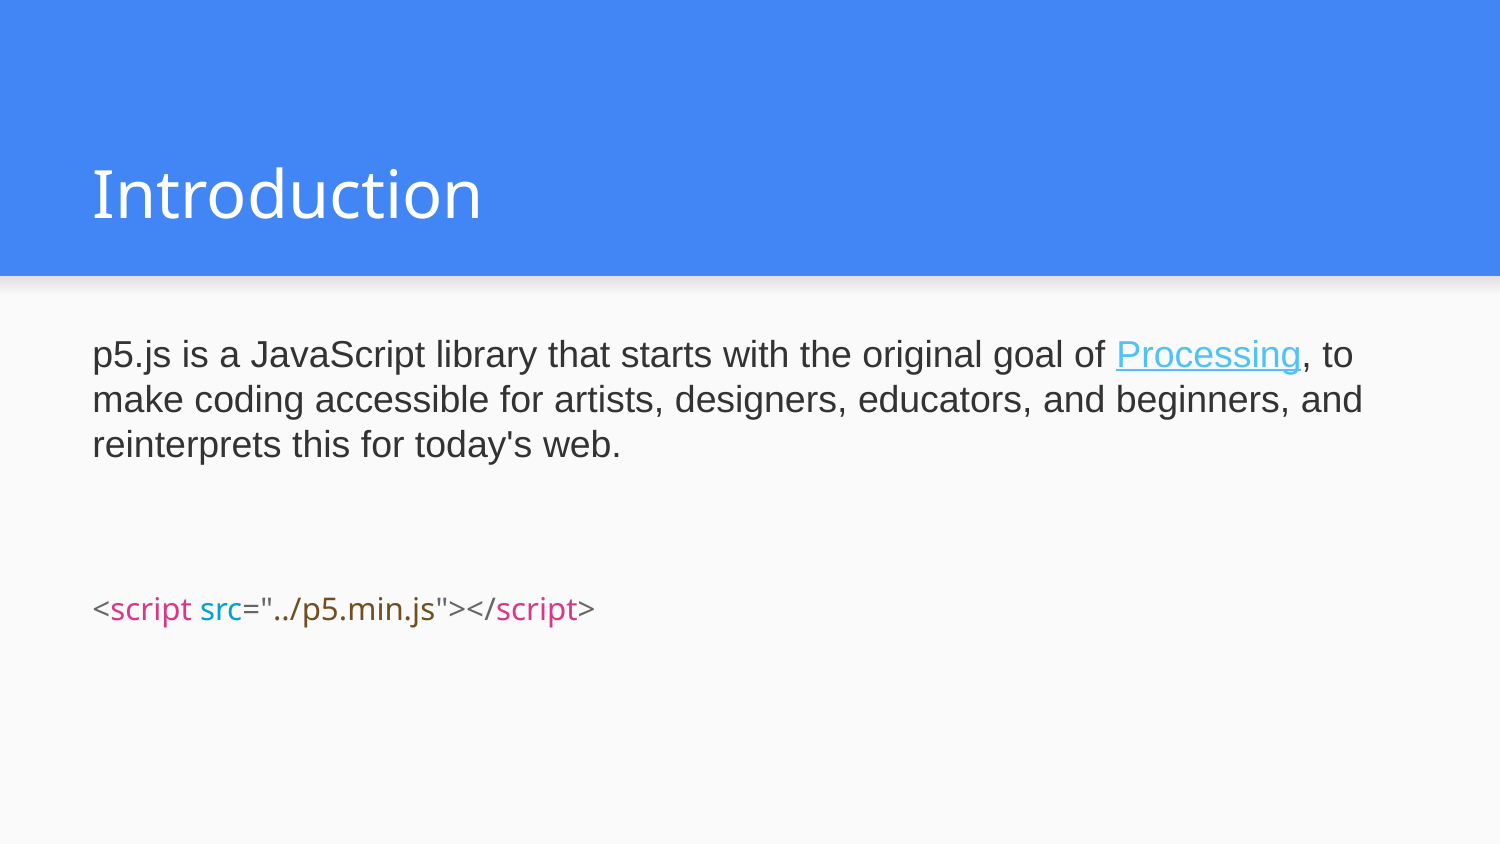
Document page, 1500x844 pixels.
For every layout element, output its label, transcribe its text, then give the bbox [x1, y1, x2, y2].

title Introduction [77, 121, 1427, 248]
list p5.js is a JavaScript library that starts with the original goal of Processing, to make coding accessible for artists, designers, educators, and beginners, and reinterprets this for today's web. <script src="../p5.min.js"></script> [77, 314, 1427, 760]
